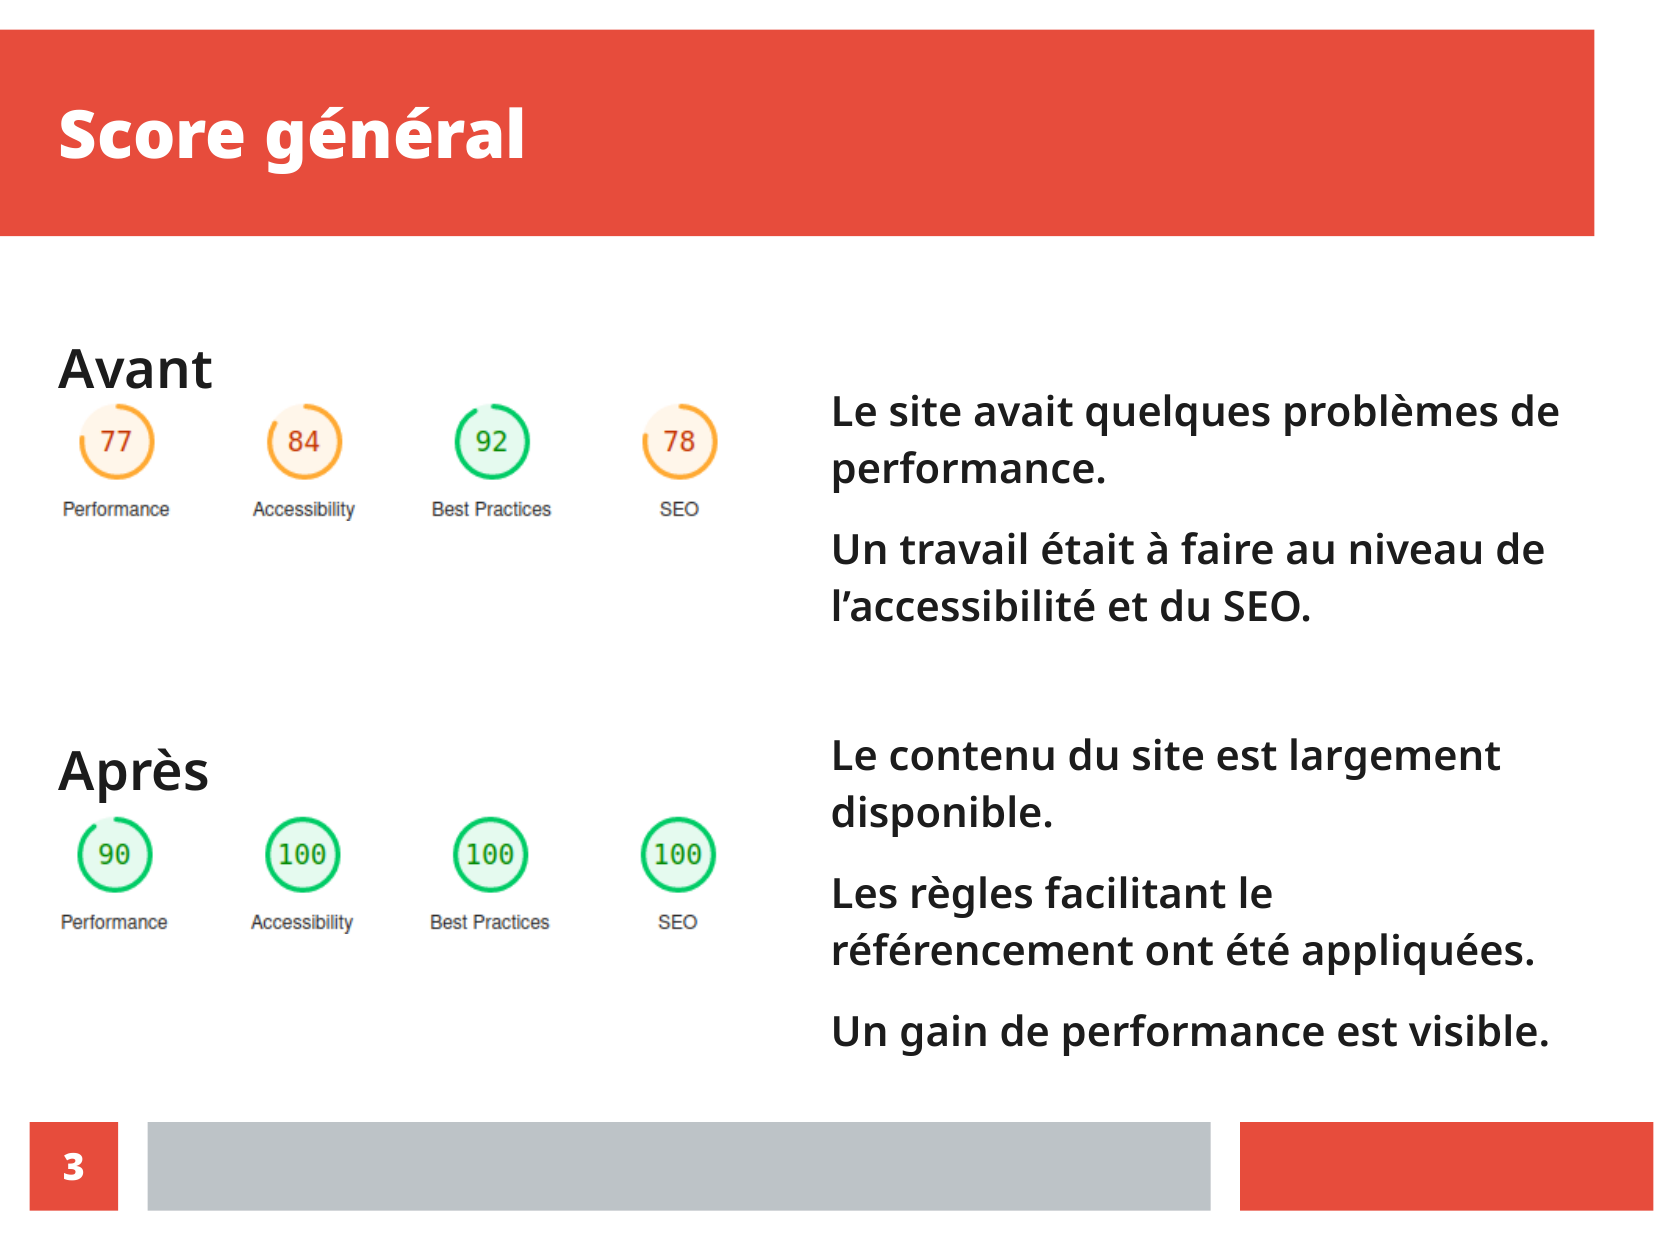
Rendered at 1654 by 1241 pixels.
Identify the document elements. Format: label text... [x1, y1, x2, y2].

list Après [59, 732, 794, 1092]
list Avant [59, 330, 794, 691]
picture [61, 401, 721, 521]
picture [59, 814, 721, 934]
title Score général [59, 59, 1595, 207]
list Le contenu du site est largement disponible. Les règles facilitant le référencement ont été appliquées. Un gain de performance est visible. [830, 725, 1566, 1092]
list Le site avait quelques problèmes de performance. Un travail était à faire au niveau de l’accessibilité et du SEO. [830, 324, 1566, 691]
